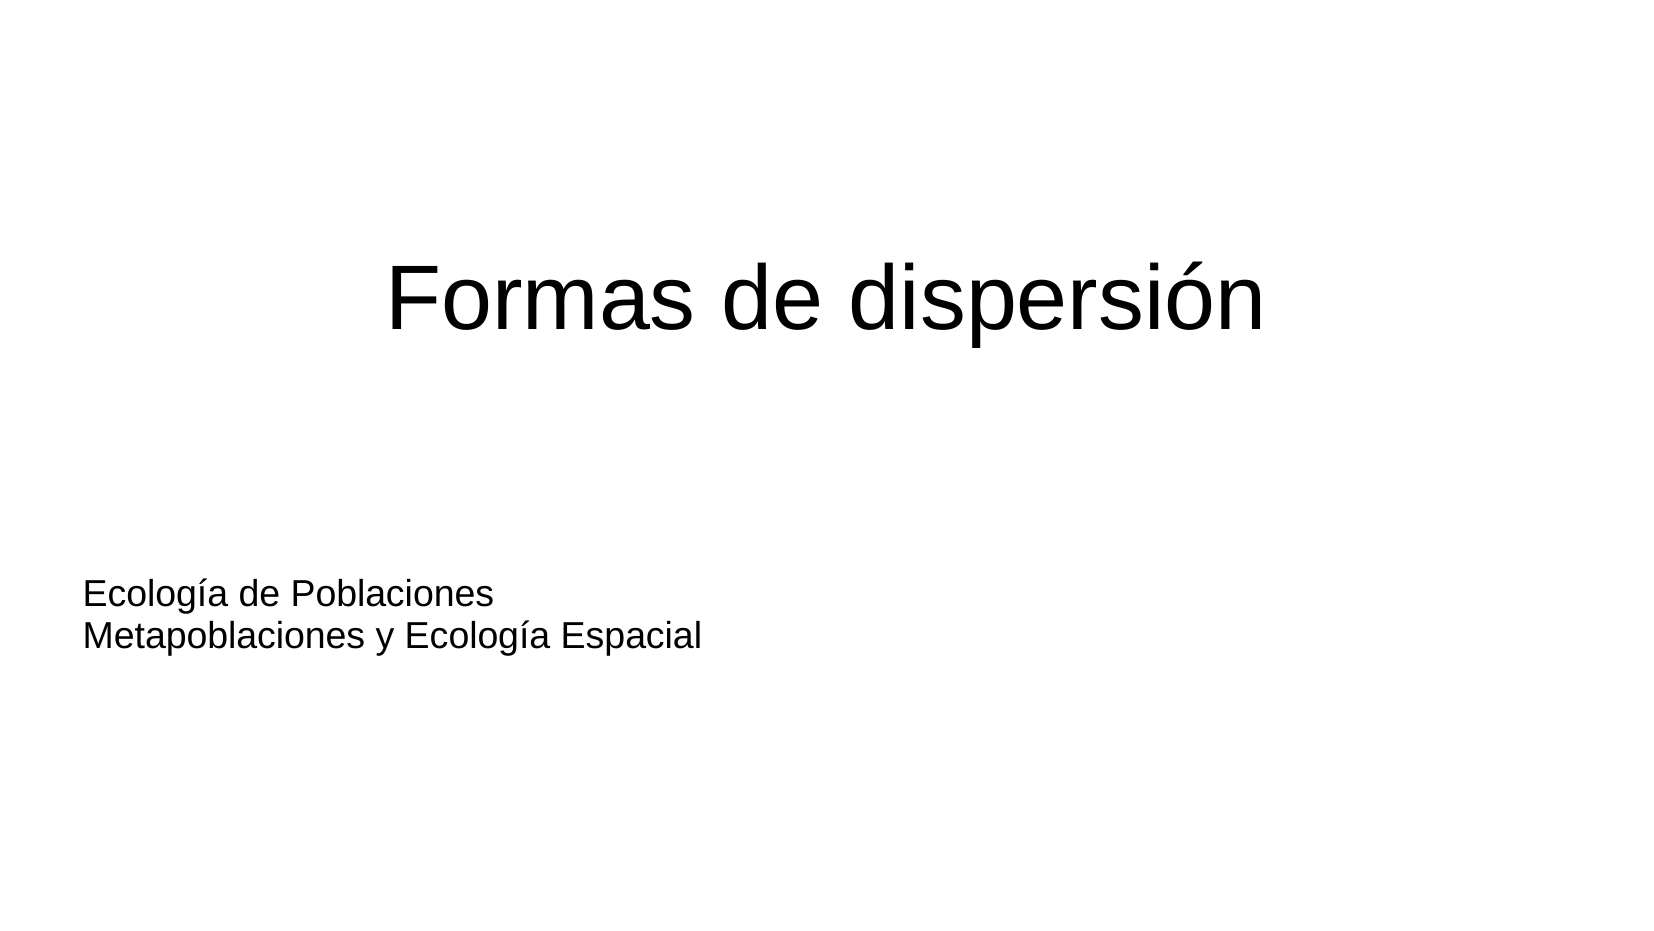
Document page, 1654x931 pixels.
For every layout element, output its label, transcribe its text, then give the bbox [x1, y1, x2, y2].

subtitle Ecología de Poblaciones Metapoblaciones y Ecología Espacial [82, 472, 1571, 758]
title Formas de dispersión [82, 220, 1571, 376]
